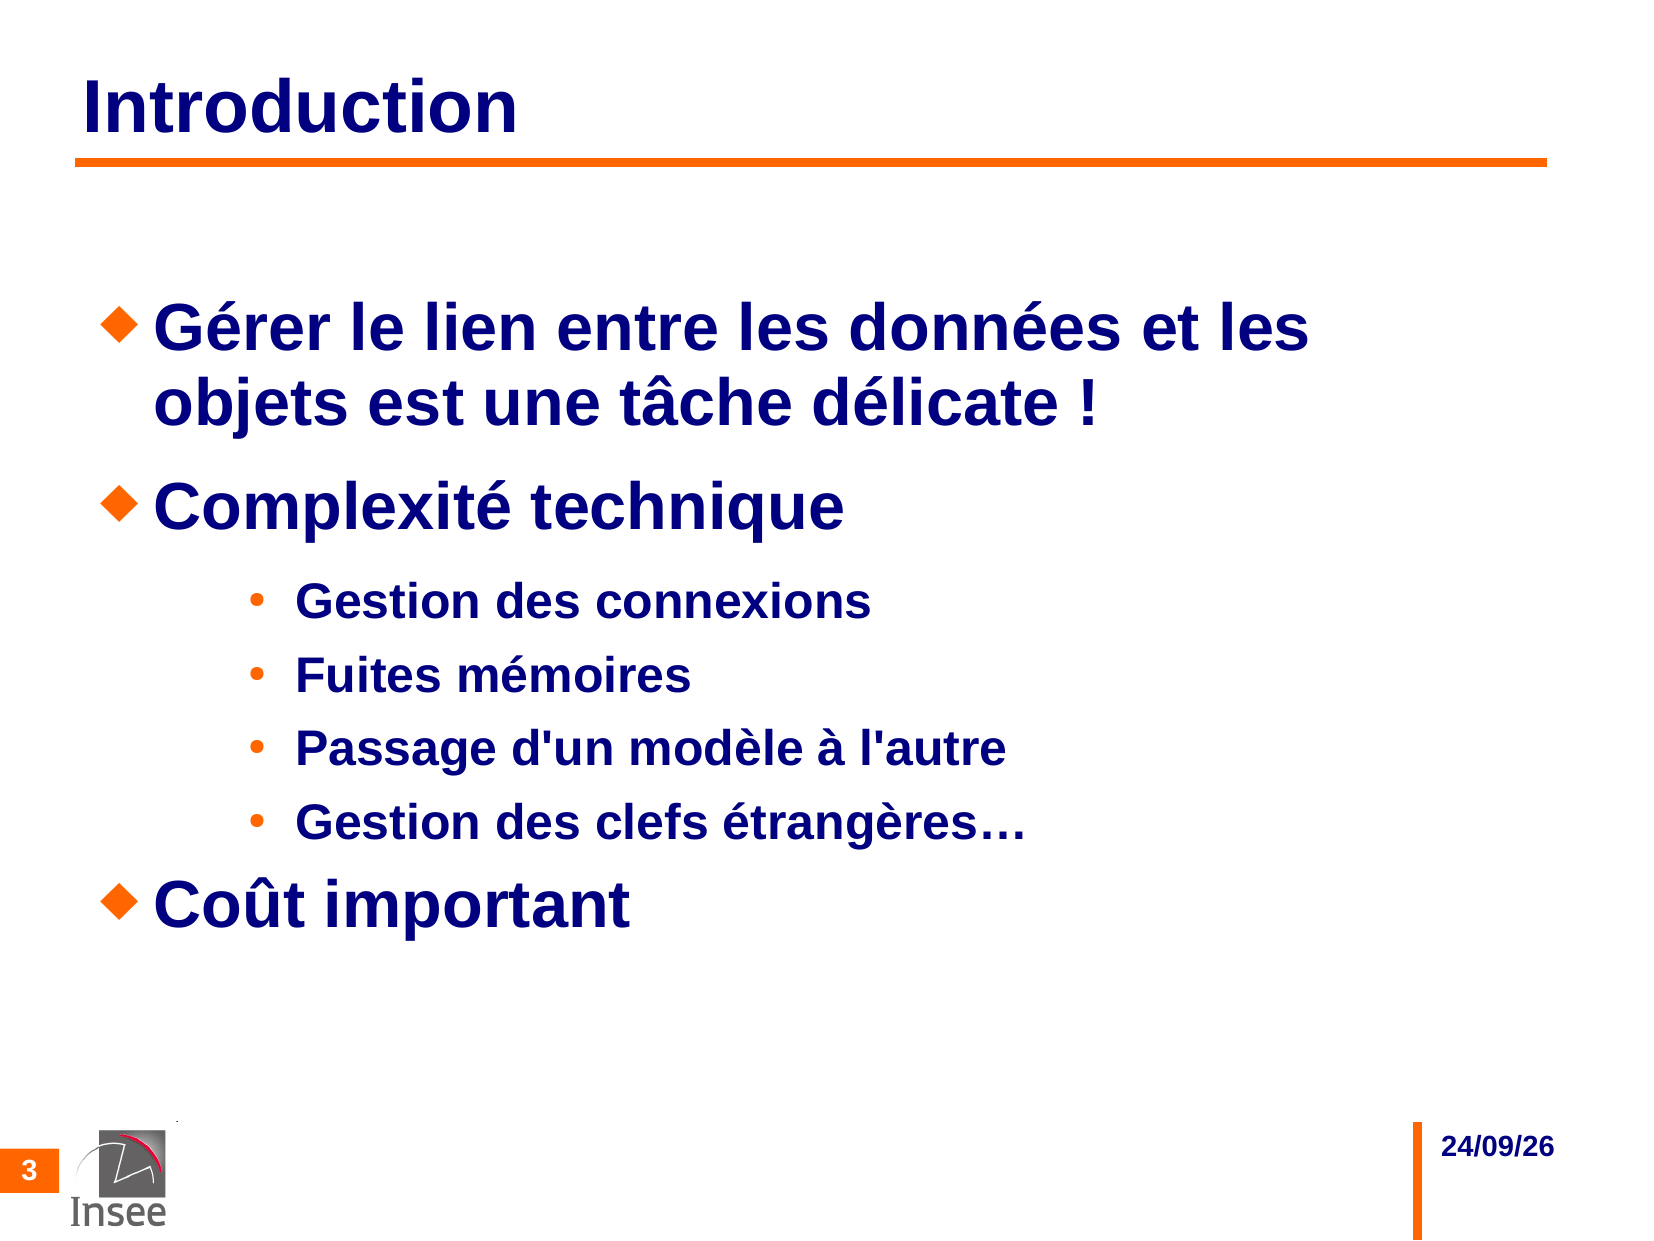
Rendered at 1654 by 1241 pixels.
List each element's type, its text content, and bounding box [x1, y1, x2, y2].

list Gérer le lien entre les données et les objets est une tâche délicate ! Complexité technique Gestion des connexions Fuites mémoires Passage d'un modèle à l'autre Gestion des clefs étrangères… Coût important [82, 290, 1571, 1010]
title Introduction [82, 49, 1619, 163]
picture [62, 1121, 178, 1241]
